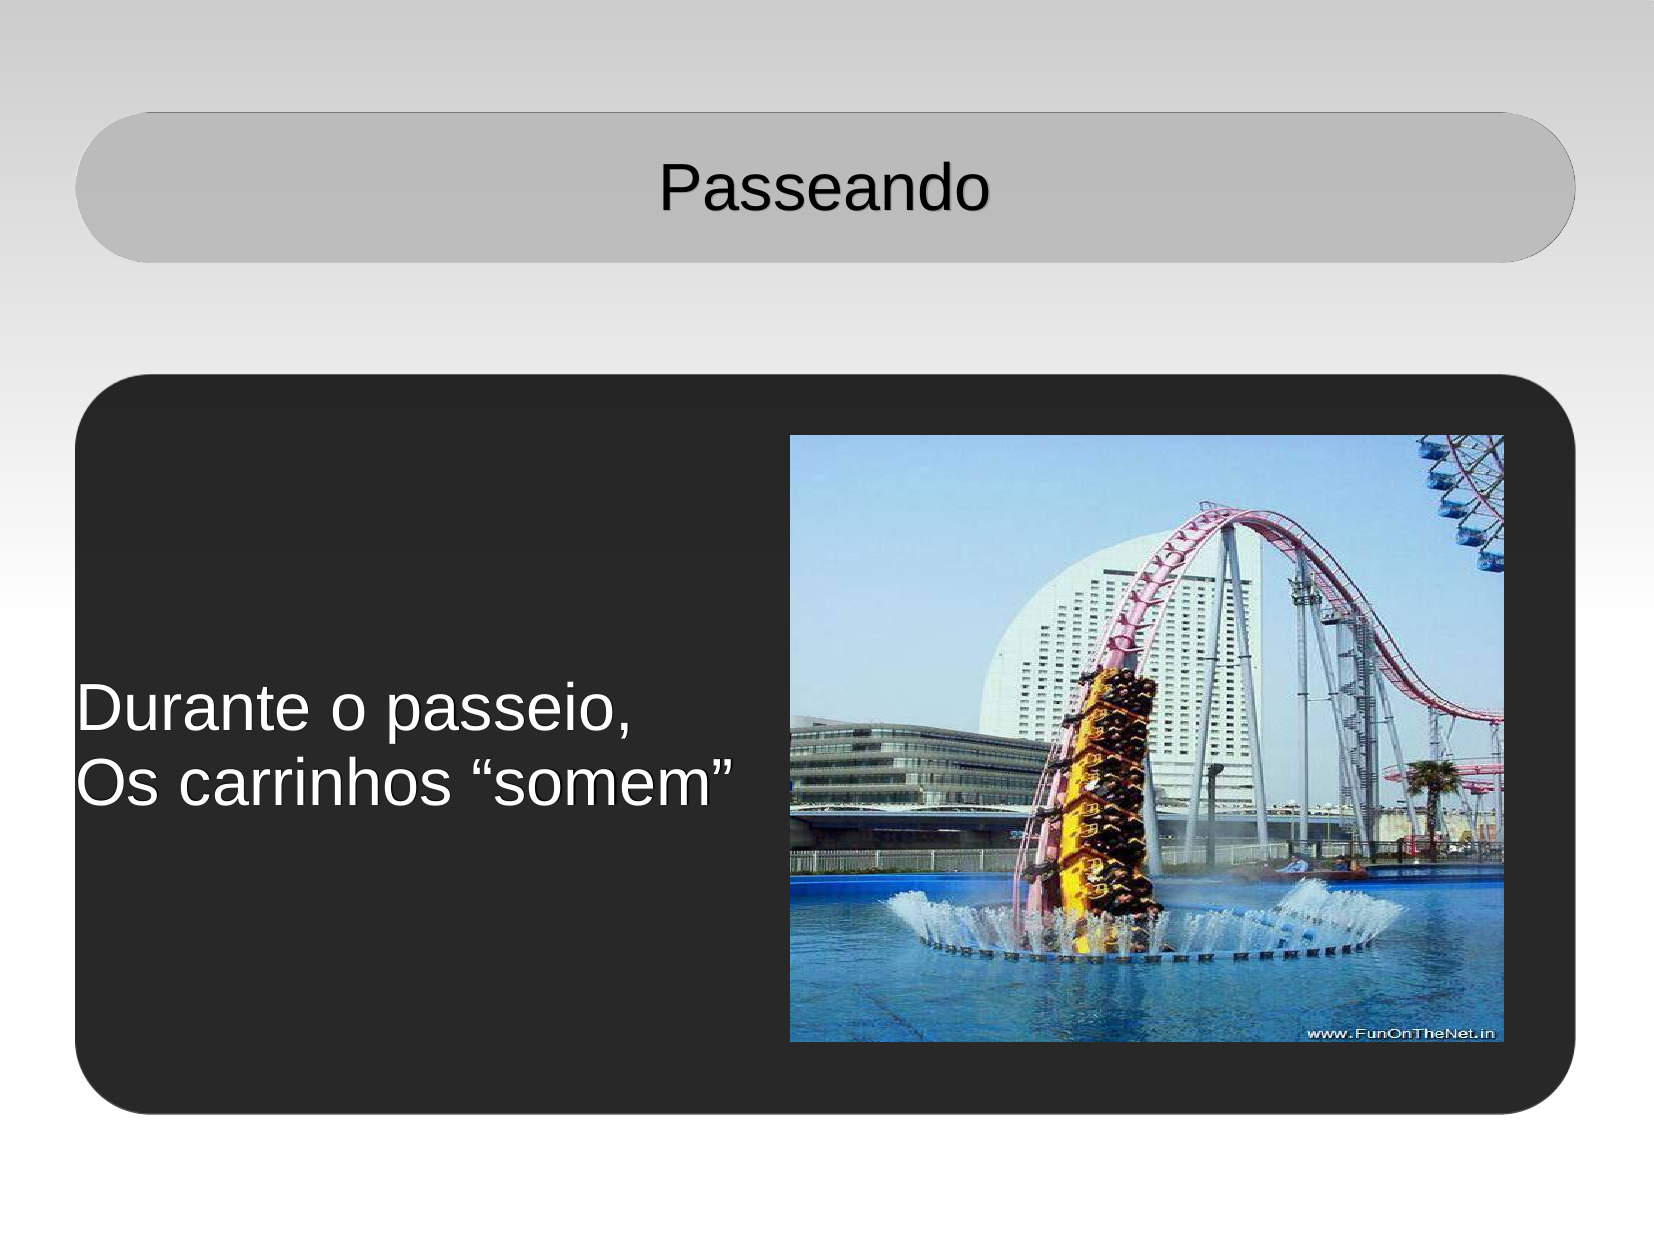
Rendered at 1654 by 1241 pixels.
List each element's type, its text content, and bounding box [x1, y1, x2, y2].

text_box Durante o passeio, Os carrinhos “somem” [75, 375, 1576, 1115]
text_box Passeando [75, 112, 1576, 263]
picture [790, 435, 1504, 1043]
